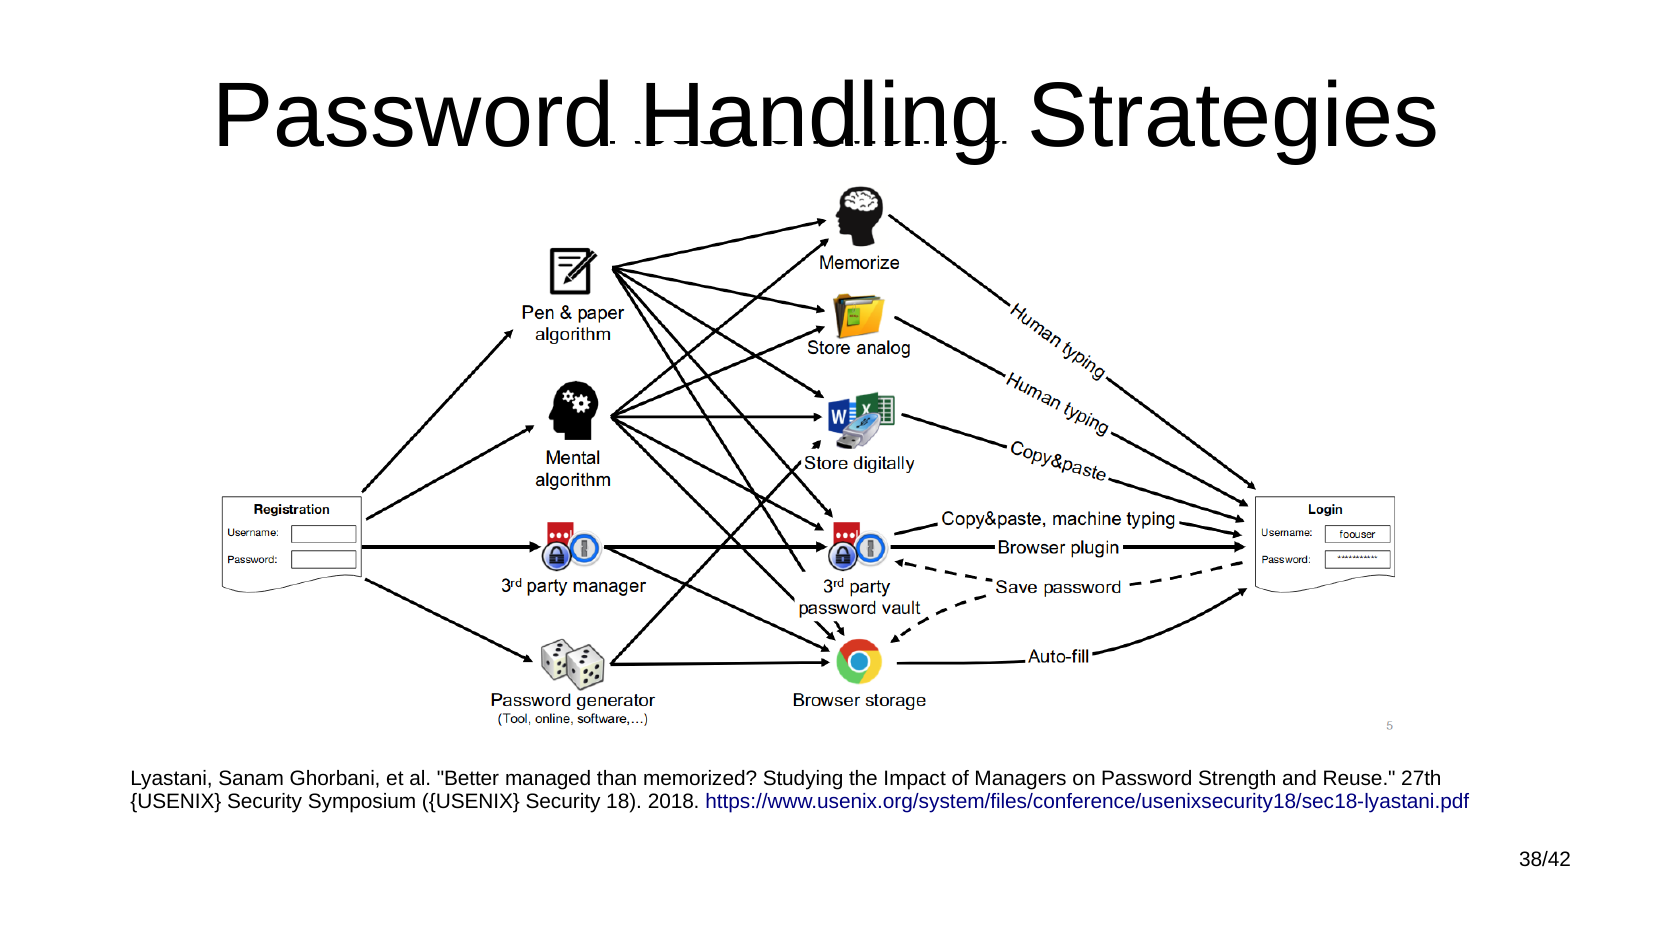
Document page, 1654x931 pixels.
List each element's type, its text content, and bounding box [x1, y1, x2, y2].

text_box Lyastani, Sanam Ghorbani, et al. "Better managed than memorized? Studying the Impact of Managers on Password Strength and Reuse." 27th {USENIX} Security Symposium ({USENIX} Security 18). 2018. https://www.usenix.org/system/files/conference/usenixsecurity18/sec18-lyastani.pdf [115, 758, 1536, 910]
picture [200, 193, 1414, 733]
title Password Handling Strategies [82, 37, 1571, 193]
